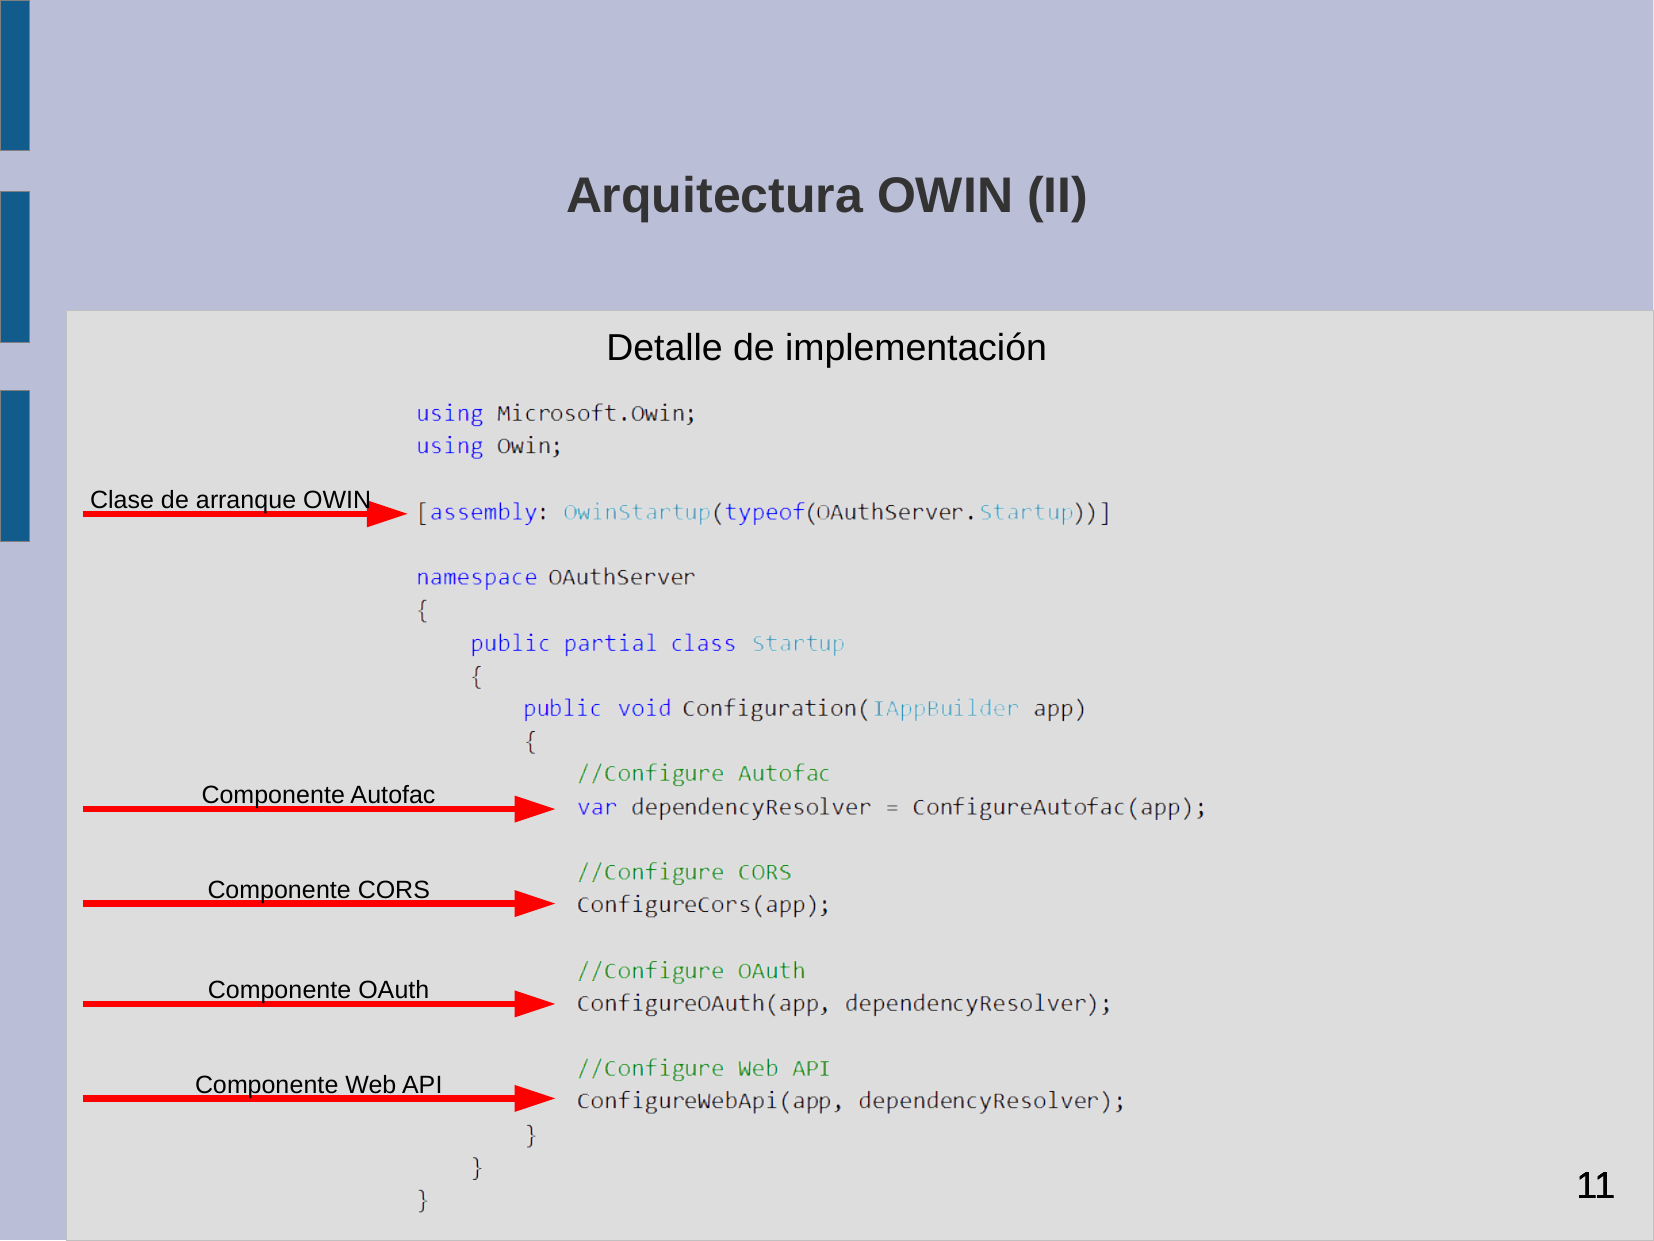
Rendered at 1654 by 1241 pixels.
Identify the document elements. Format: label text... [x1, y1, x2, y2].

picture [389, 1081, 393, 1092]
picture [391, 791, 399, 802]
text_box <número> [973, 1157, 1631, 1229]
title Arquitectura OWIN (II) [121, 91, 1534, 299]
text_box Detalle de implementación [118, 318, 1536, 390]
picture [389, 390, 1243, 1229]
